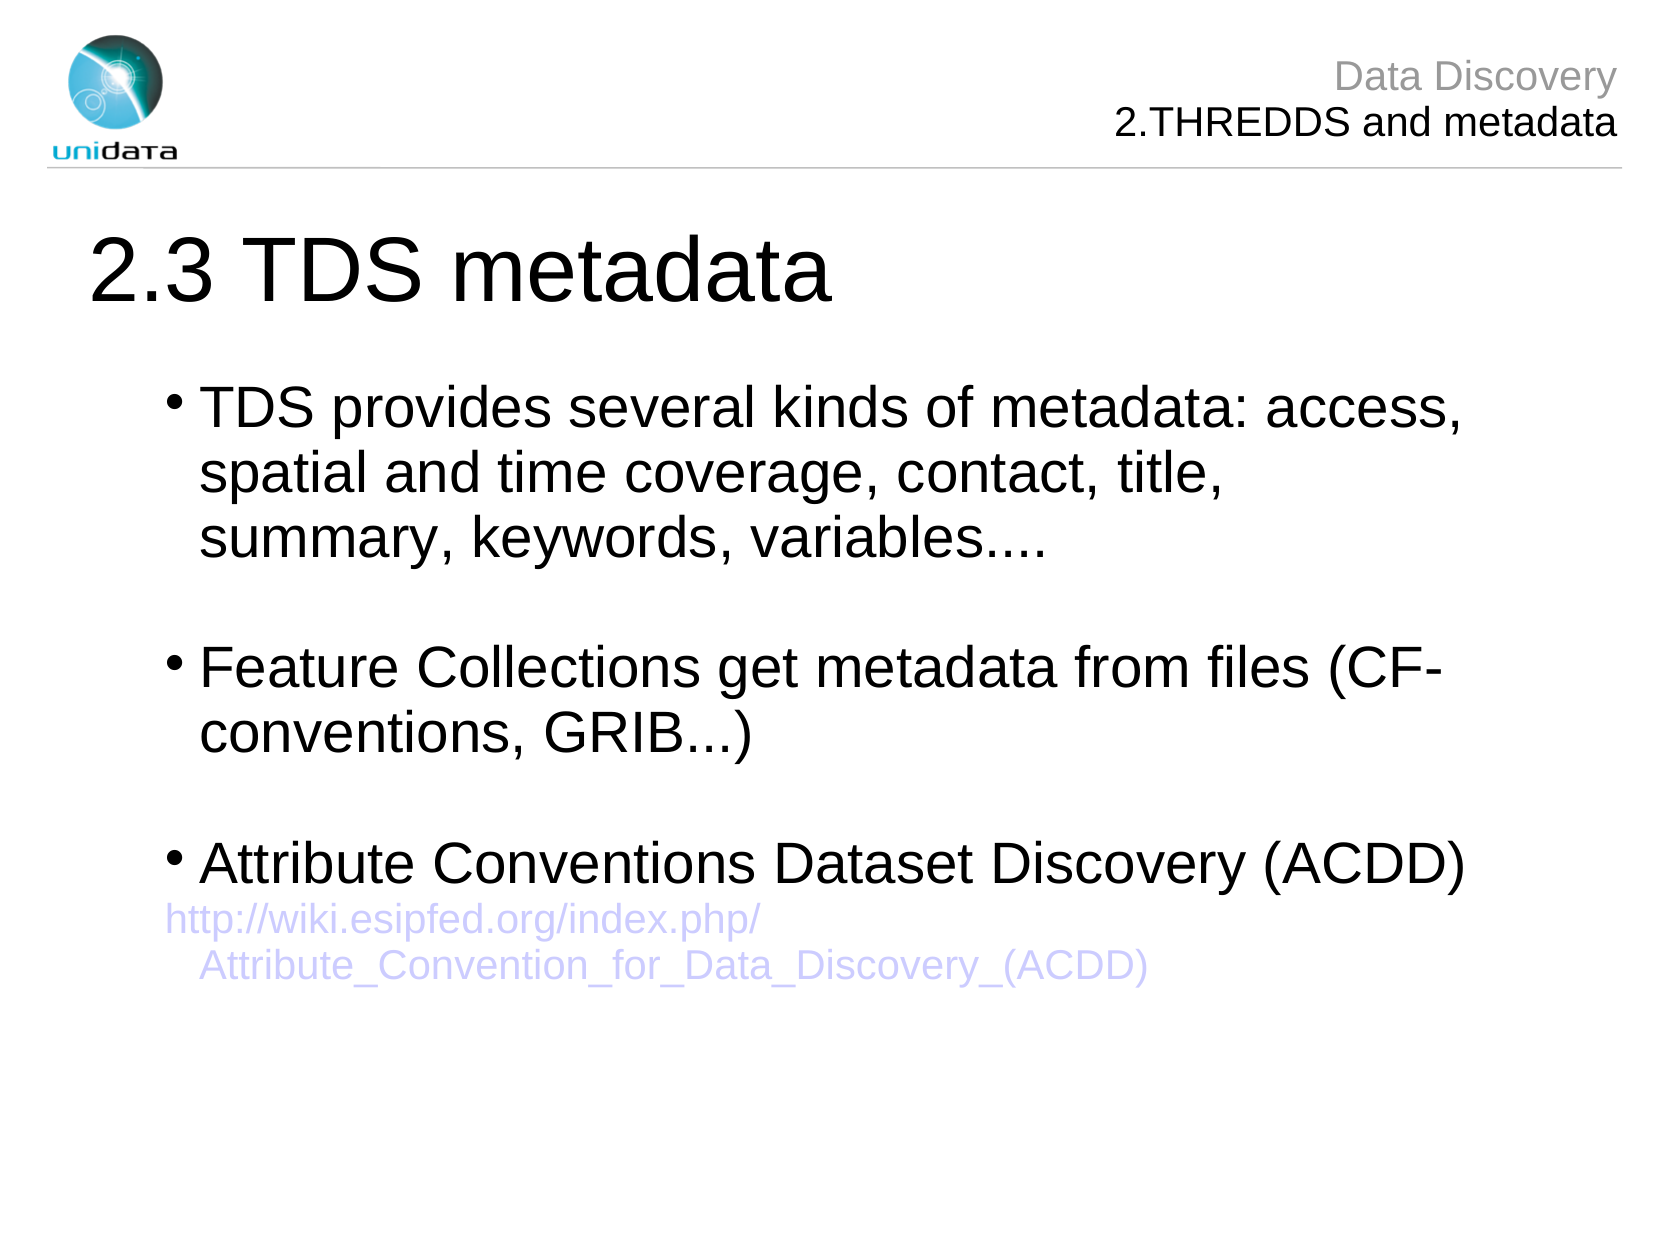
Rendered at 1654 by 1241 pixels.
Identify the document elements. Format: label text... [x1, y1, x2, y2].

title 2.3 TDS metadata [88, 169, 1577, 375]
text_box TDS provides several kinds of metadata: access, spatial and time coverage, contact, title, summary, keywords, variables.... Feature Collections get metadata from files (CF-conventions, GRIB...) Attribute Conventions Dataset Discovery (ACDD) http://wiki.esipfed.org/index.php/Attribute_Convention_for_Data_Discovery_(ACDD) [150, 364, 1485, 815]
picture [41, 23, 188, 174]
text_box Data Discovery 2.THREDDS and metadata [980, 41, 1618, 158]
